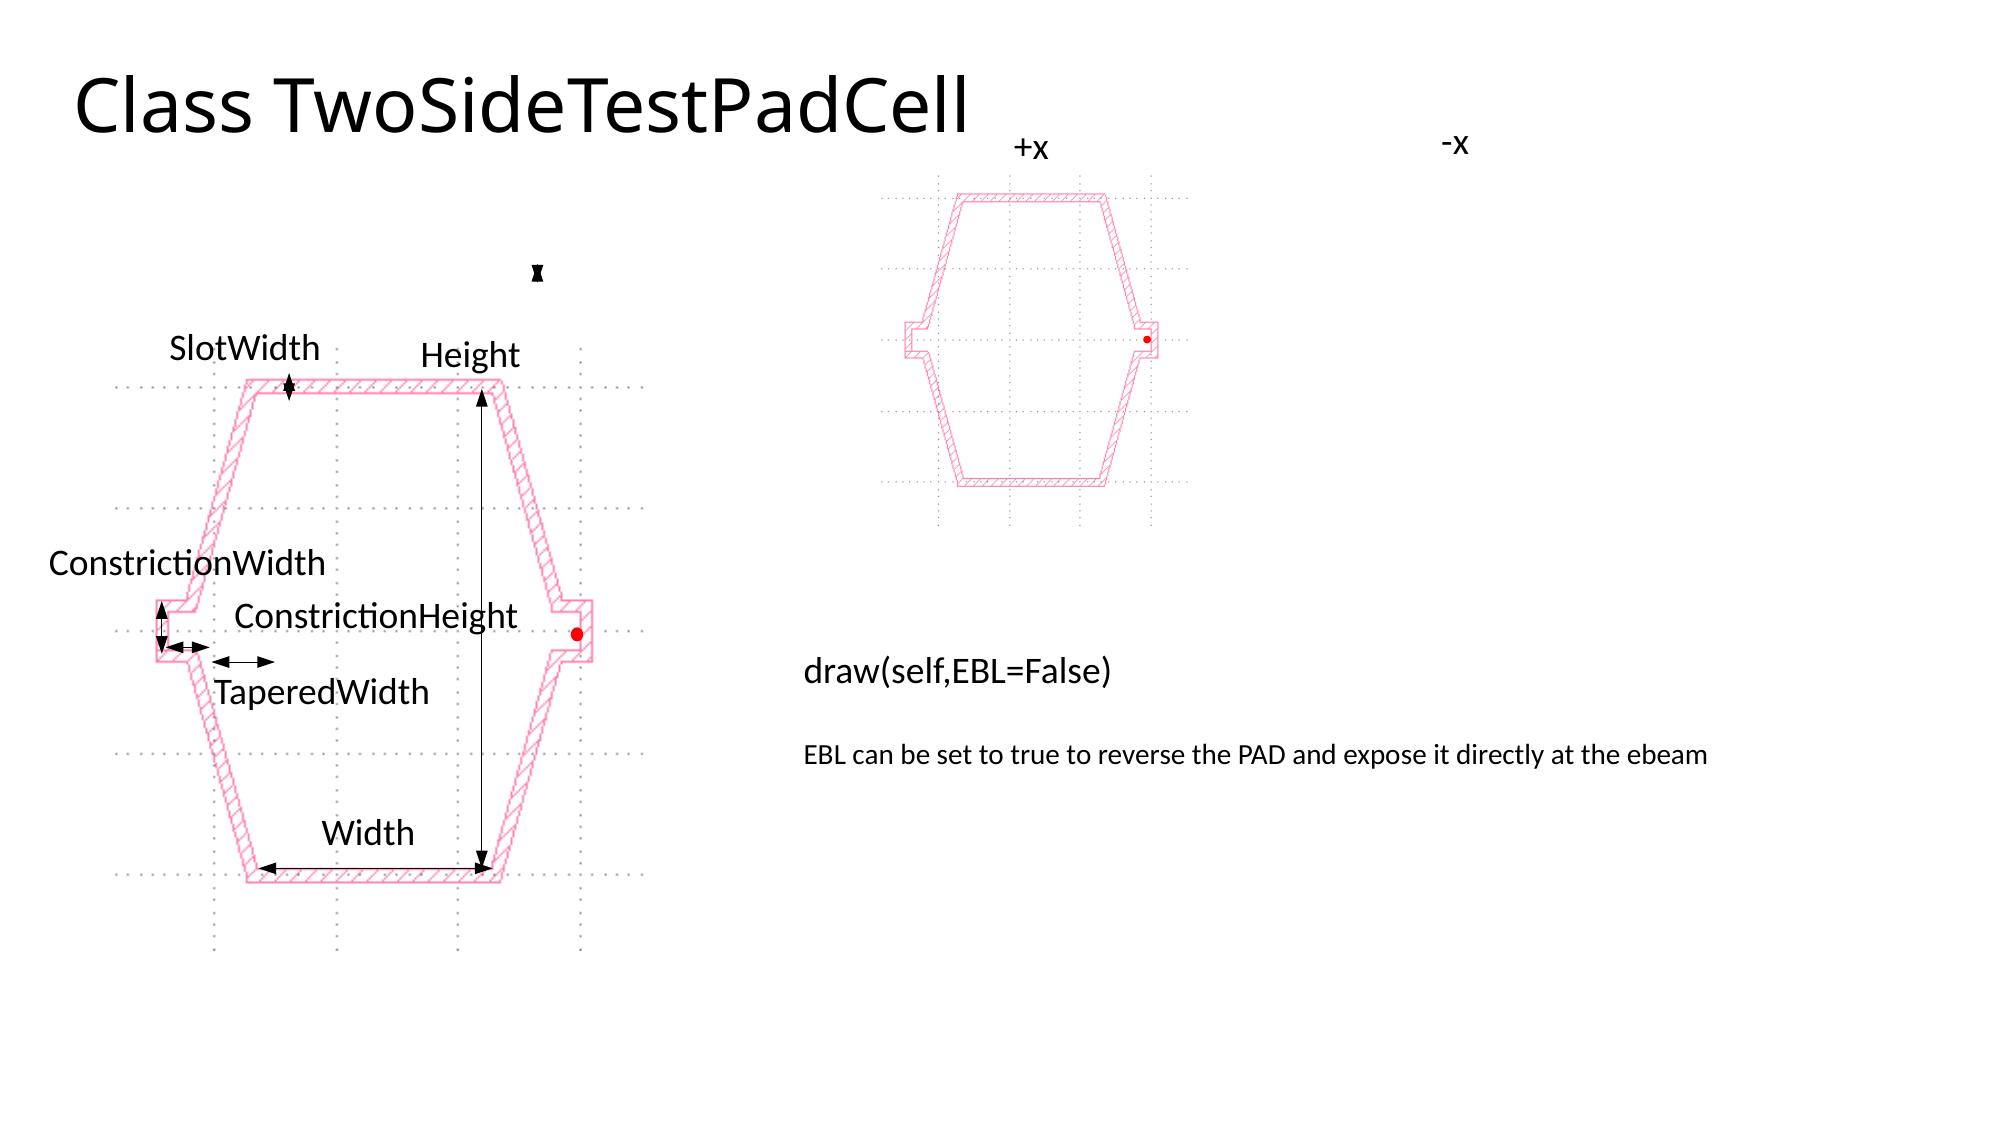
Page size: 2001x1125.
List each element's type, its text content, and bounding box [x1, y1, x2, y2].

text_box [1143, 335, 1151, 344]
text_box [570, 627, 584, 642]
picture [879, 170, 1193, 526]
text_box SlotWidth [154, 315, 339, 376]
text_box -x [1426, 109, 1523, 171]
text_box Width [306, 800, 432, 862]
picture [112, 339, 653, 951]
text_box Height [405, 322, 538, 383]
text_box EBL can be set to true to reverse the PAD and expose it directly at the ebeam [788, 727, 1837, 779]
text_box +x [998, 114, 1096, 170]
text_box ConstrictionWidth [33, 529, 346, 591]
title Class TwoSideTestPadCell [58, 0, 1784, 218]
text_box draw(self,EBL=False) [789, 639, 1128, 699]
text_box ConstrictionHeight [219, 583, 538, 645]
text_box TaperedWidth [199, 659, 449, 721]
